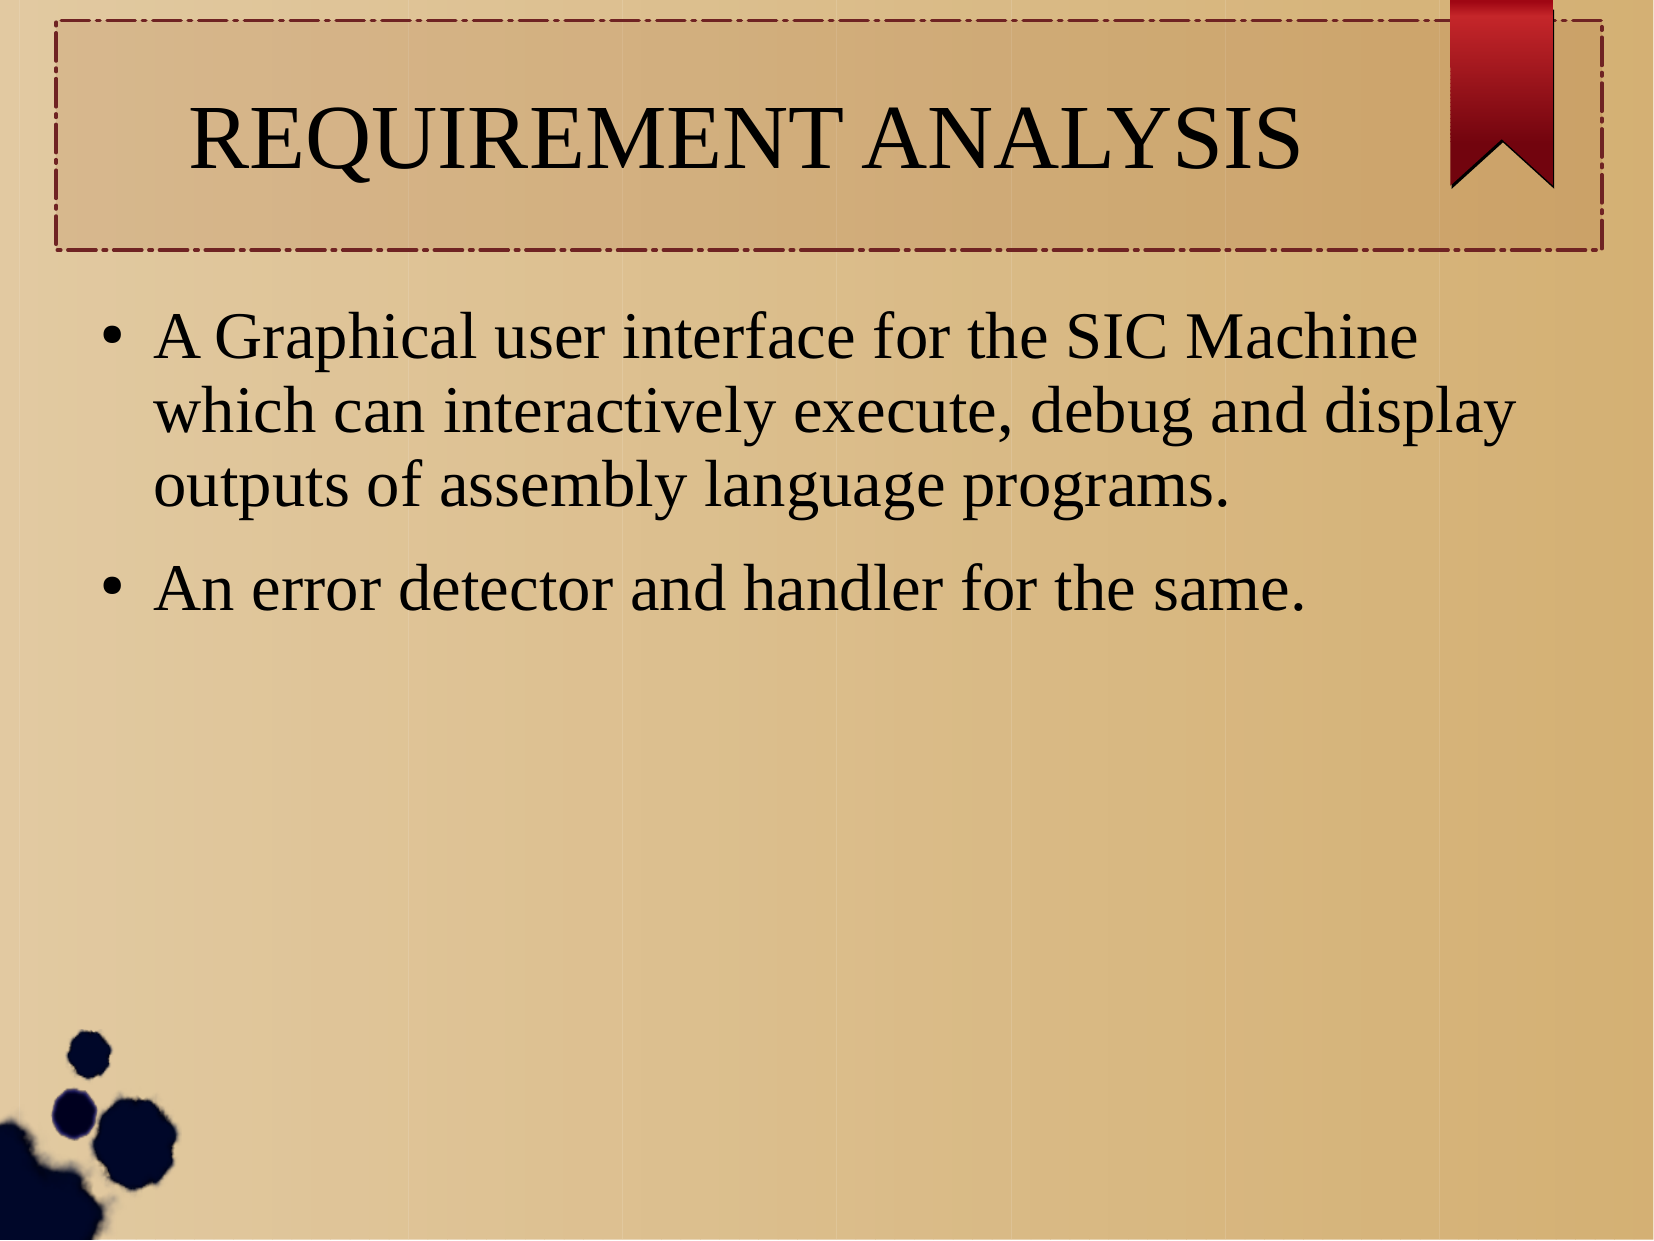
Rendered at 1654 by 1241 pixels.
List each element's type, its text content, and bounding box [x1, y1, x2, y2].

title REQUIREMENT ANALYSIS [82, 47, 1412, 229]
list A Graphical user interface for the SIC Machine which can interactively execute, debug and display outputs of assembly language programs. An error detector and handler for the same. [82, 299, 1571, 1019]
